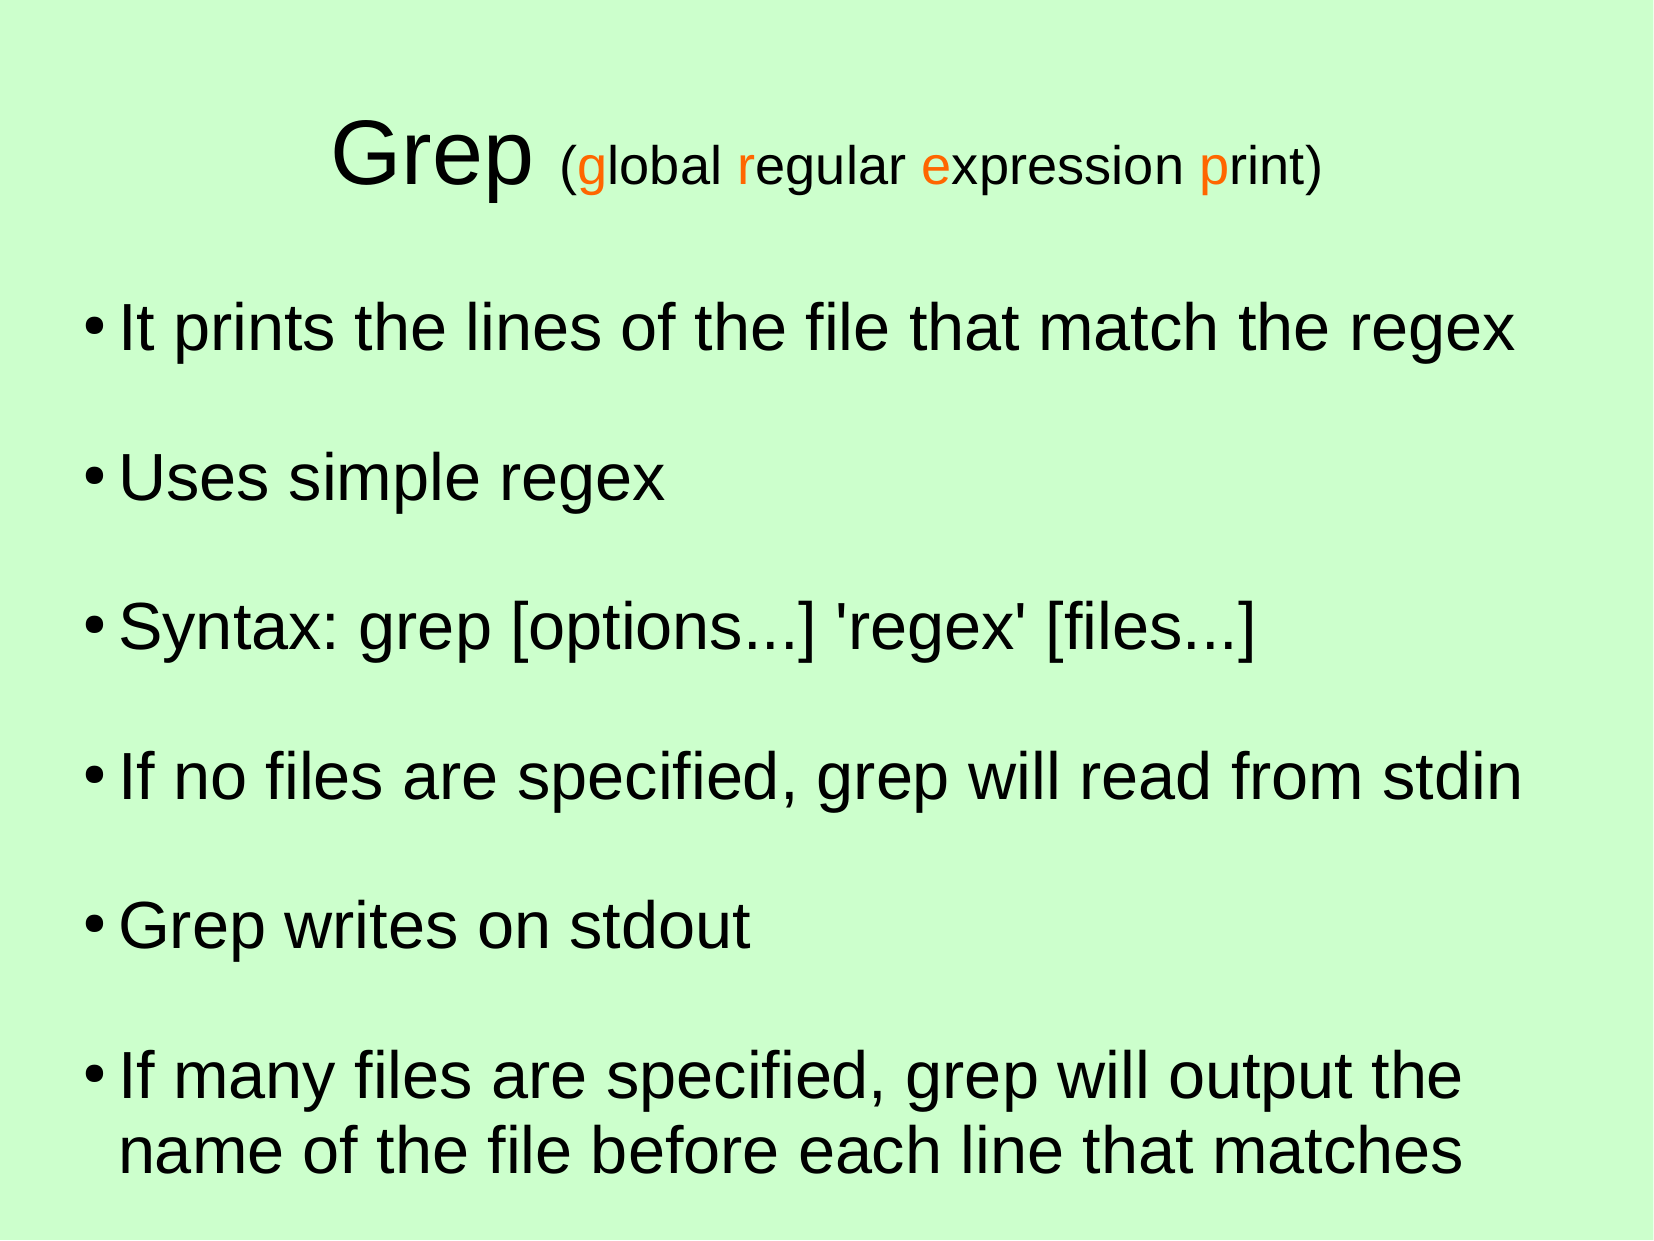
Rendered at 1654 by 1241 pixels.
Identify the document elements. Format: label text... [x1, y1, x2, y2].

subtitle It prints the lines of the file that match the regex Uses simple regex Syntax: grep [options...] 'regex' [files...] If no files are specified, grep will read from stdin Grep writes on stdout If many files are specified, grep will output the name of the file before each line that matches [82, 290, 1571, 1188]
title Grep (global regular expression print) [82, 49, 1571, 257]
